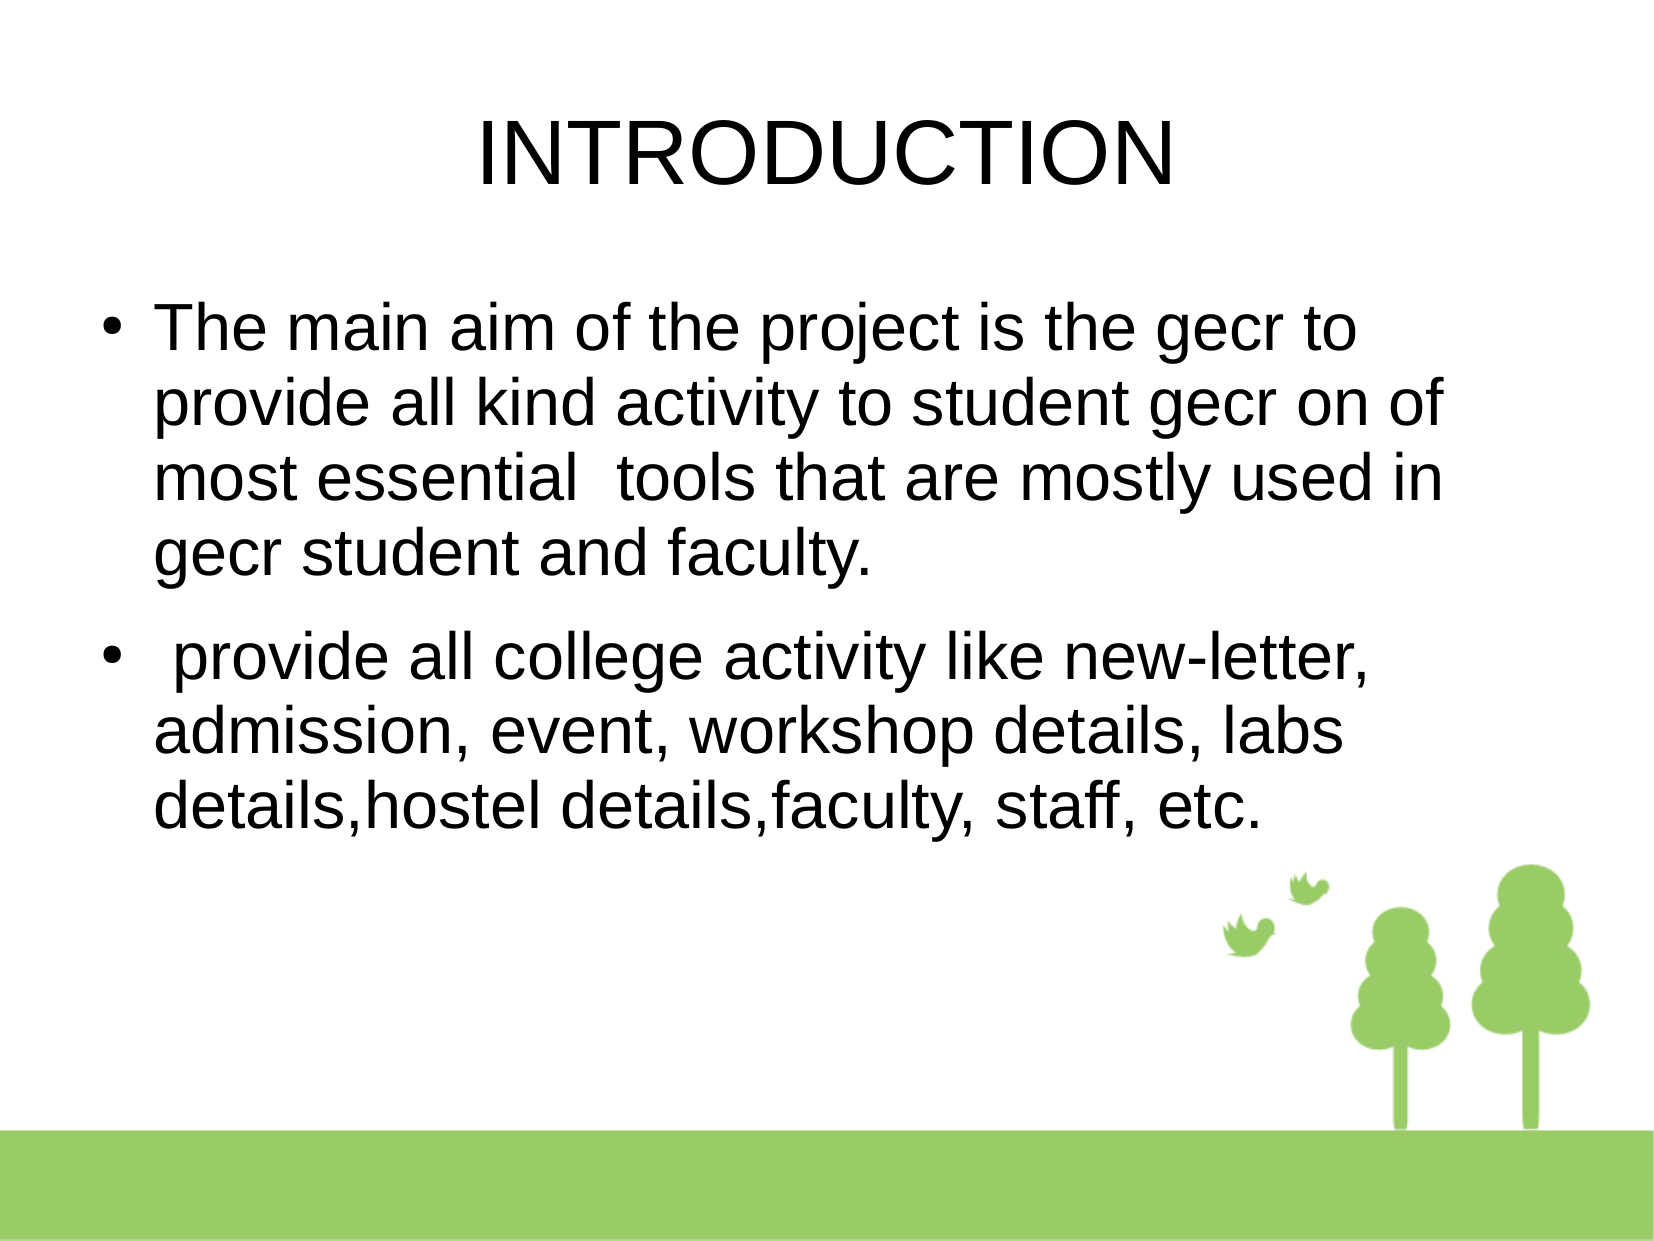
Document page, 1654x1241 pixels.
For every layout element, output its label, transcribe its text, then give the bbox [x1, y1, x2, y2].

picture [0, 0, 1654, 1241]
list The main aim of the project is the gecr to provide all kind activity to student gecr on of most essential tools that are mostly used in gecr student and faculty. provide all college activity like new-letter, admission, event, workshop details, labs details,hostel details,faculty, staff, etc. [82, 290, 1571, 1010]
title INTRODUCTION [82, 49, 1571, 257]
